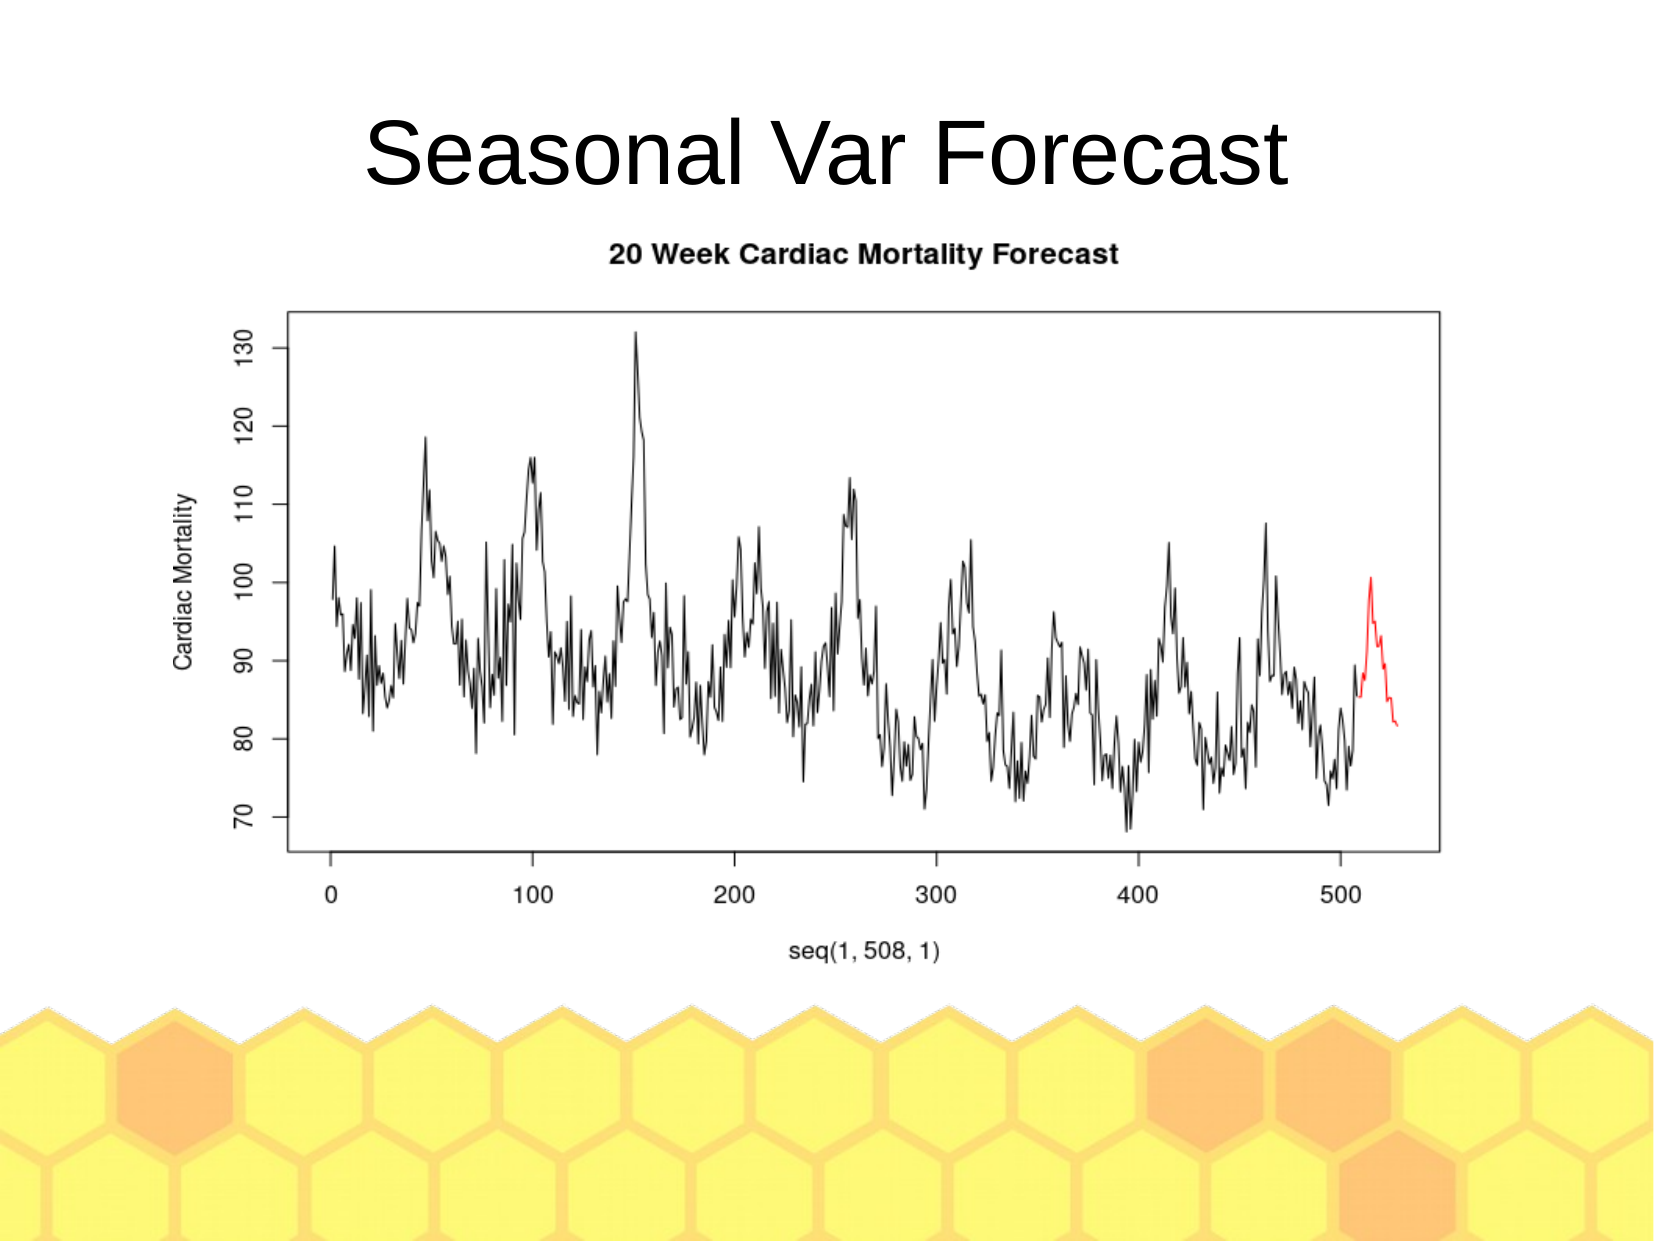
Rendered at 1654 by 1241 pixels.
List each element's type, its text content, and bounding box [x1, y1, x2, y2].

picture [173, 201, 1486, 991]
title Seasonal Var Forecast [82, 49, 1571, 257]
picture [0, 1001, 1654, 1241]
